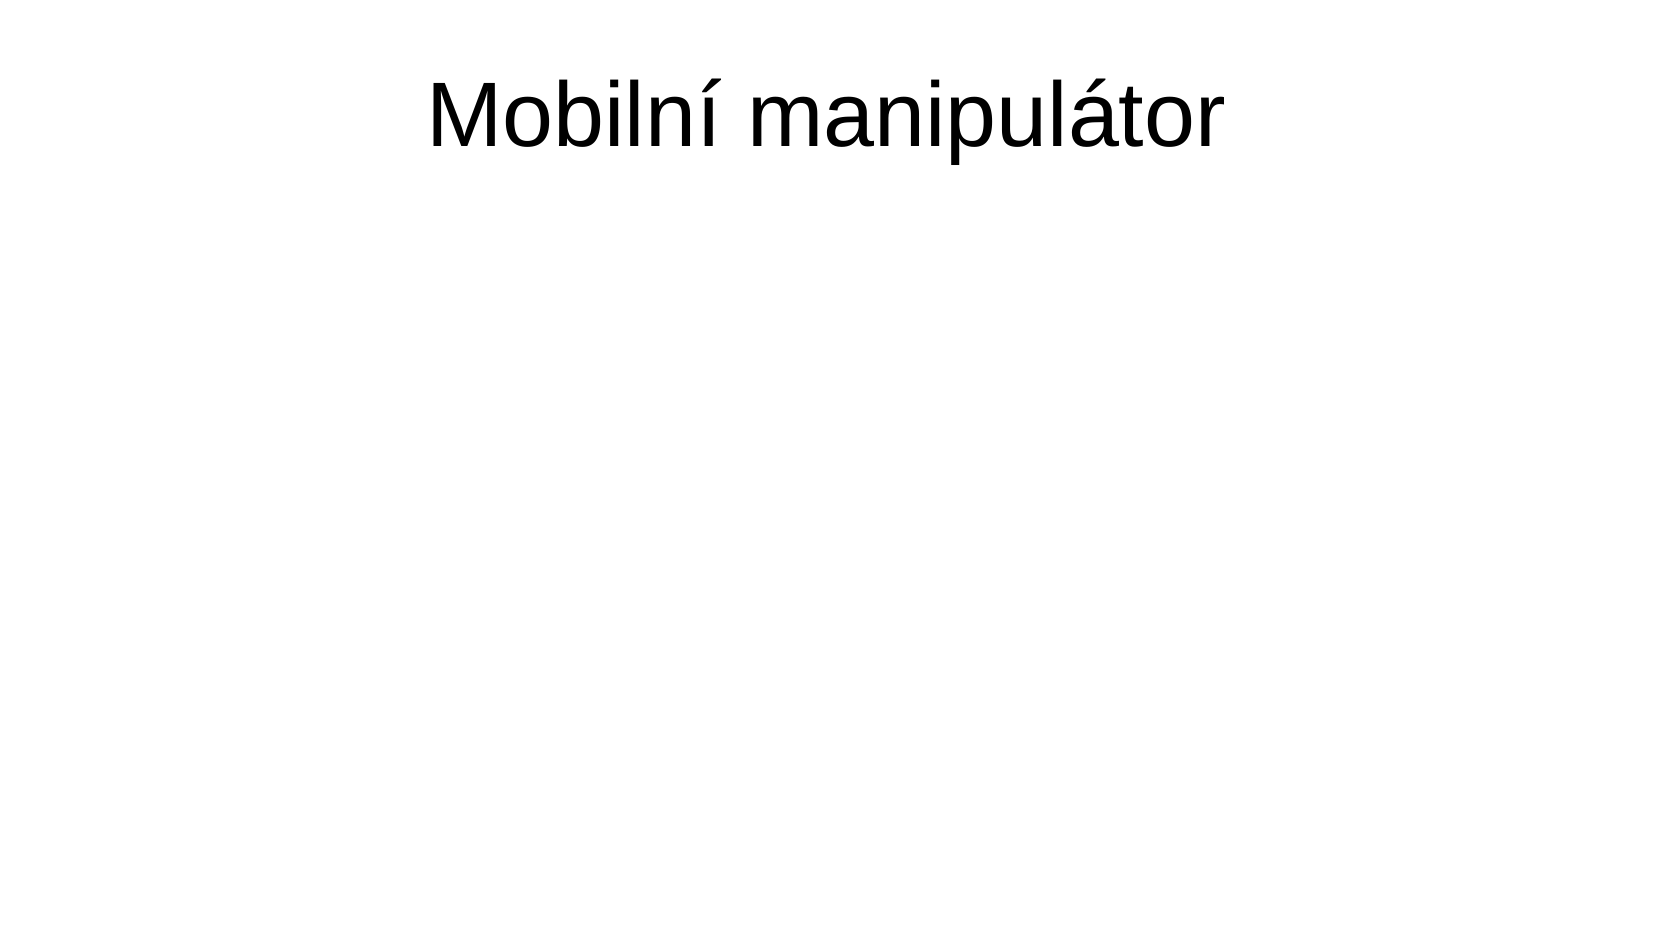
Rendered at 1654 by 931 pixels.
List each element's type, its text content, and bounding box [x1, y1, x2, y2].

title Mobilní manipulátor [82, 37, 1571, 193]
